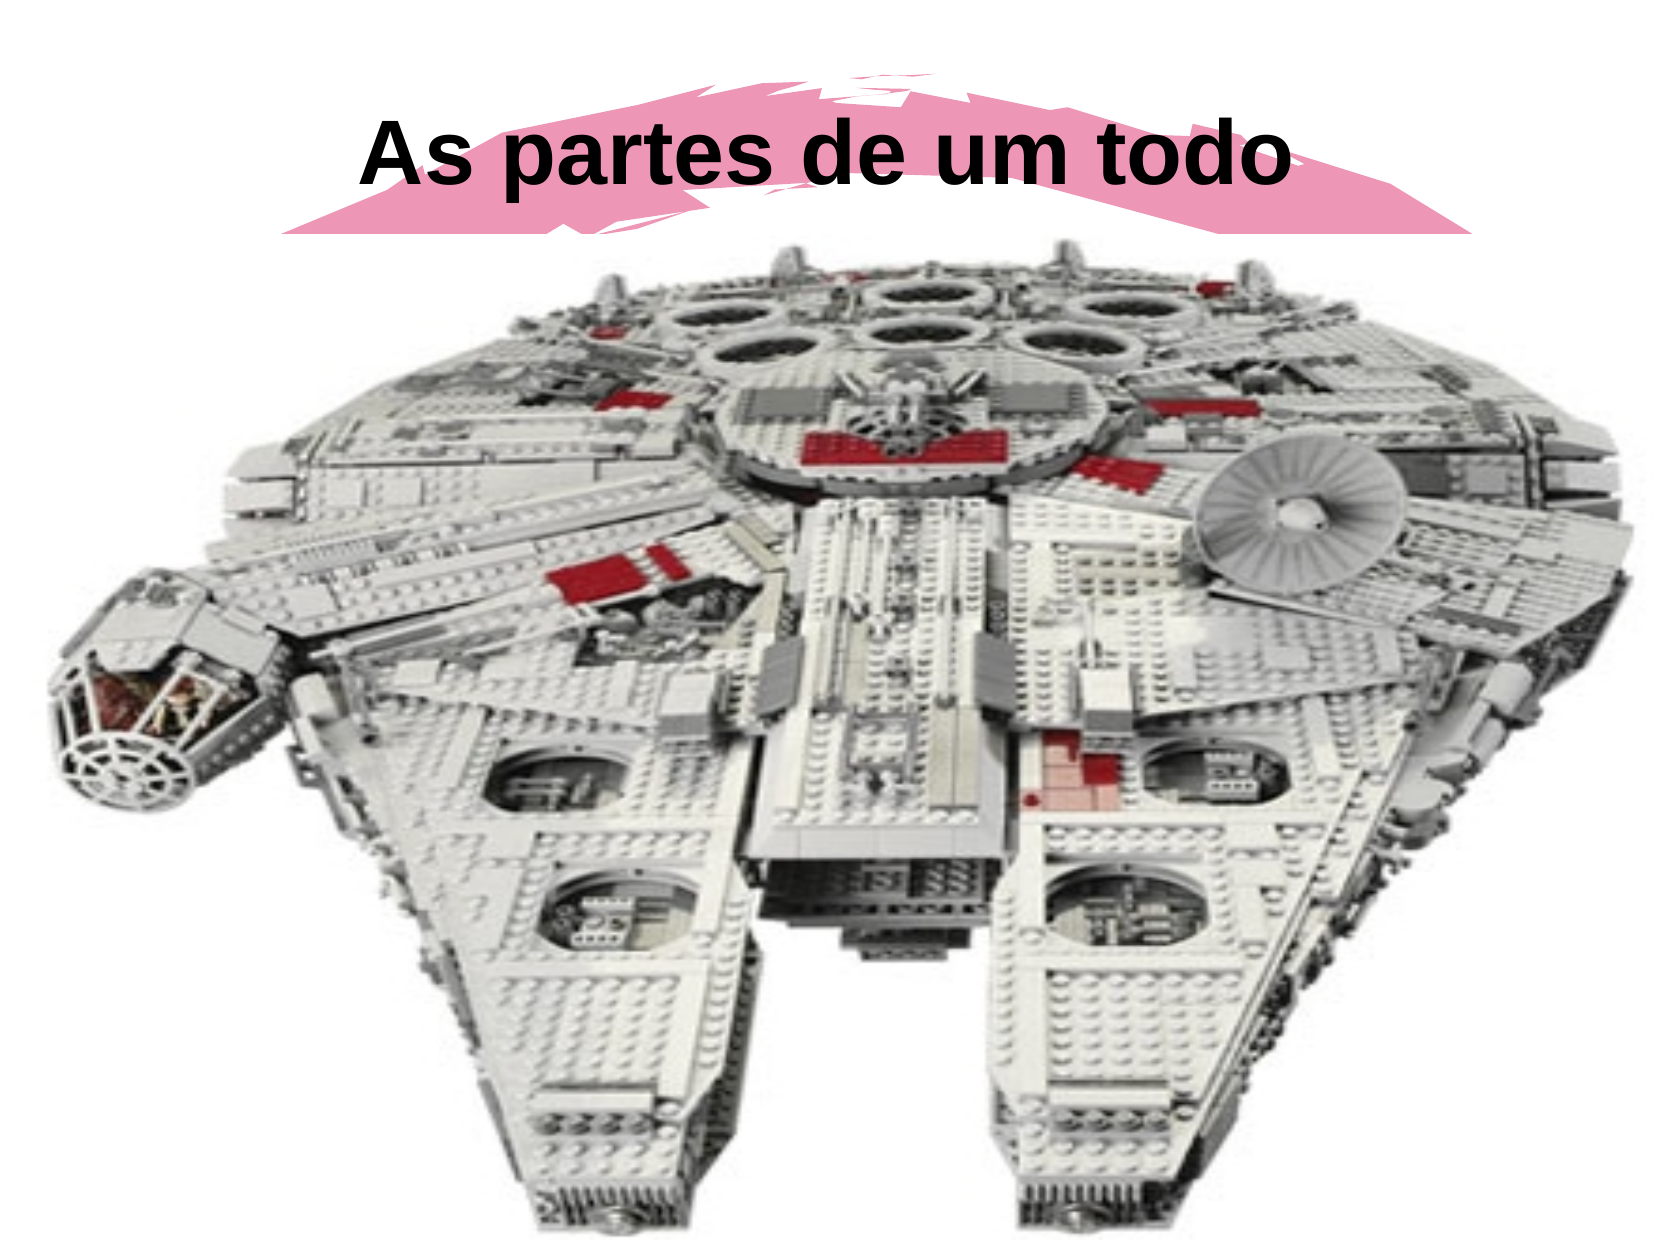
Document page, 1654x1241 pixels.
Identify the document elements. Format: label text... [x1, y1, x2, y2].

title As partes de um todo [82, 49, 1571, 257]
picture [0, 234, 1654, 1240]
